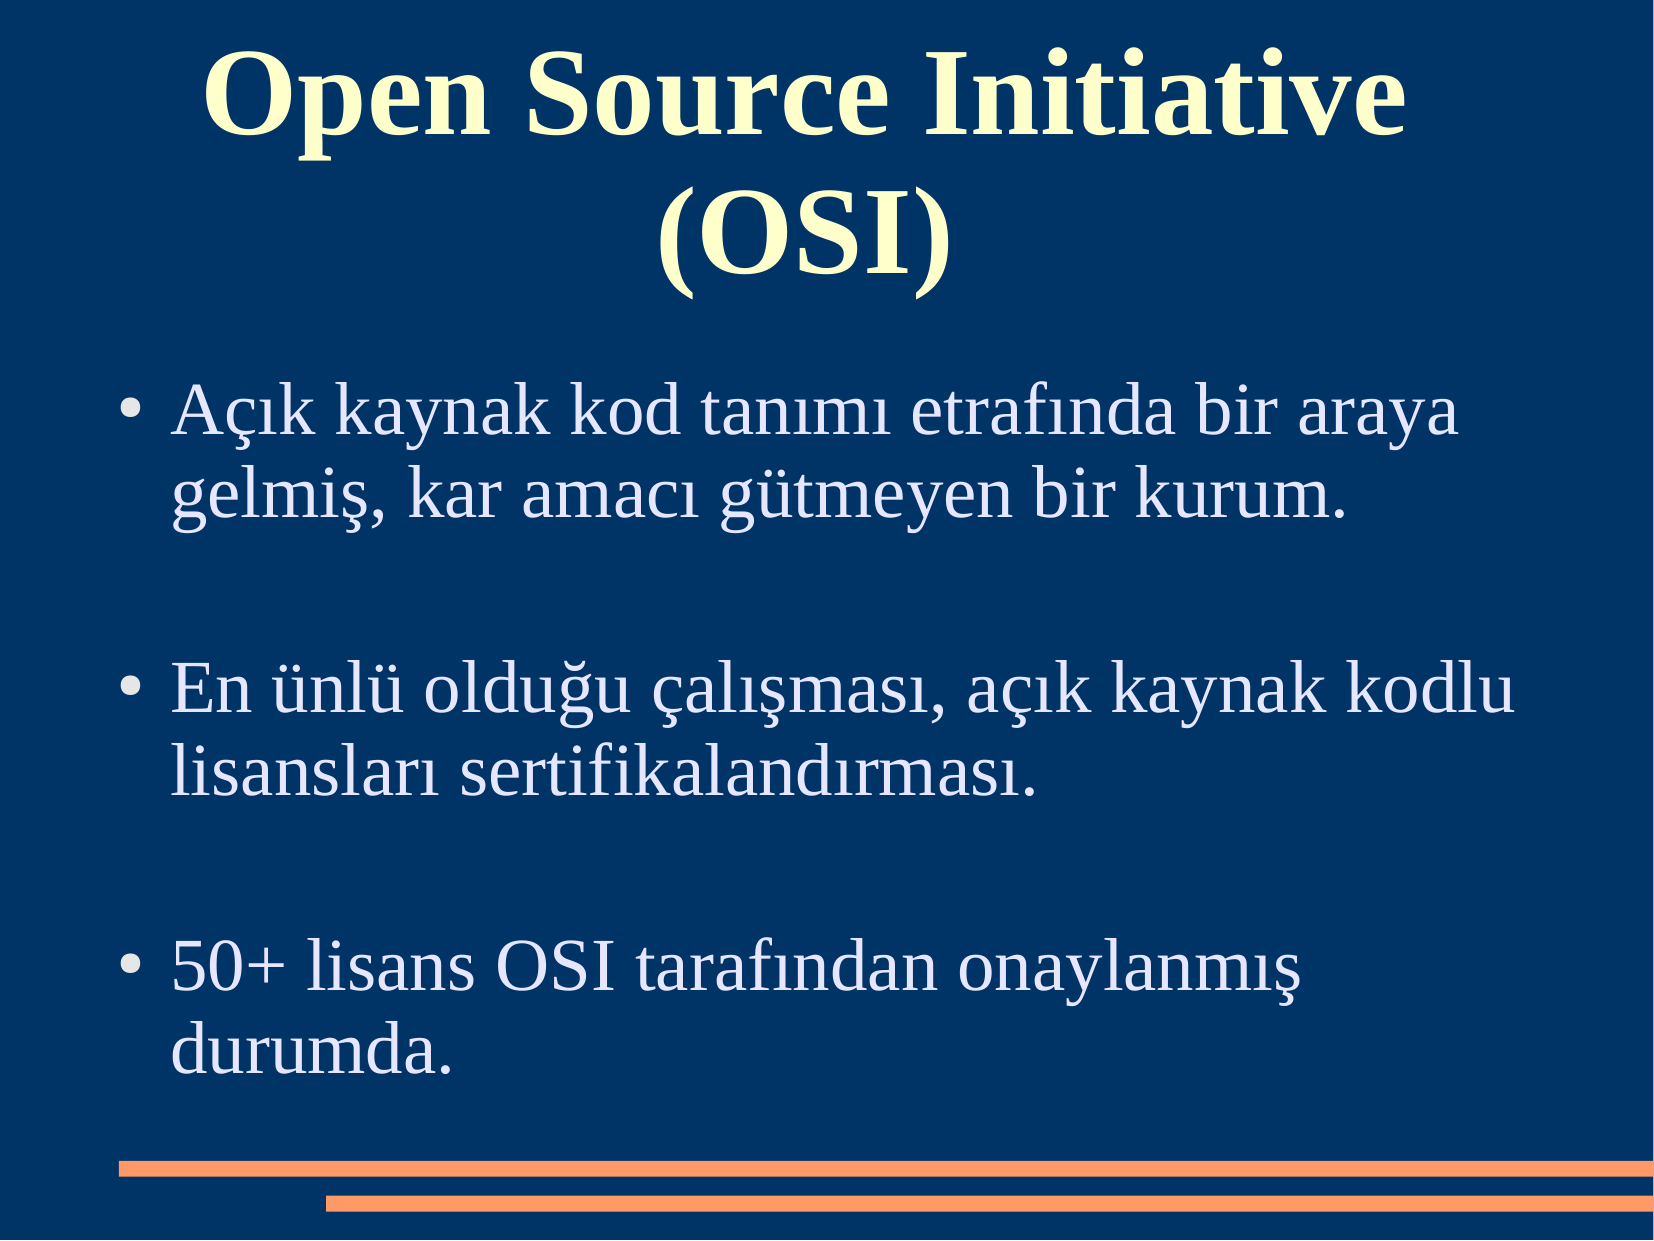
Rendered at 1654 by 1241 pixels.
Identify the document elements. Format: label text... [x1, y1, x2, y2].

list Açık kaynak kod tanımı etrafında bir araya gelmiş, kar amacı gütmeyen bir kurum. En ünlü olduğu çalışması, açık kaynak kodlu lisansları sertifikalandırması. 50+ lisans OSI tarafından onaylanmış durumda. [99, 367, 1600, 1112]
title Open Source Initiative (OSI) [87, 23, 1522, 301]
